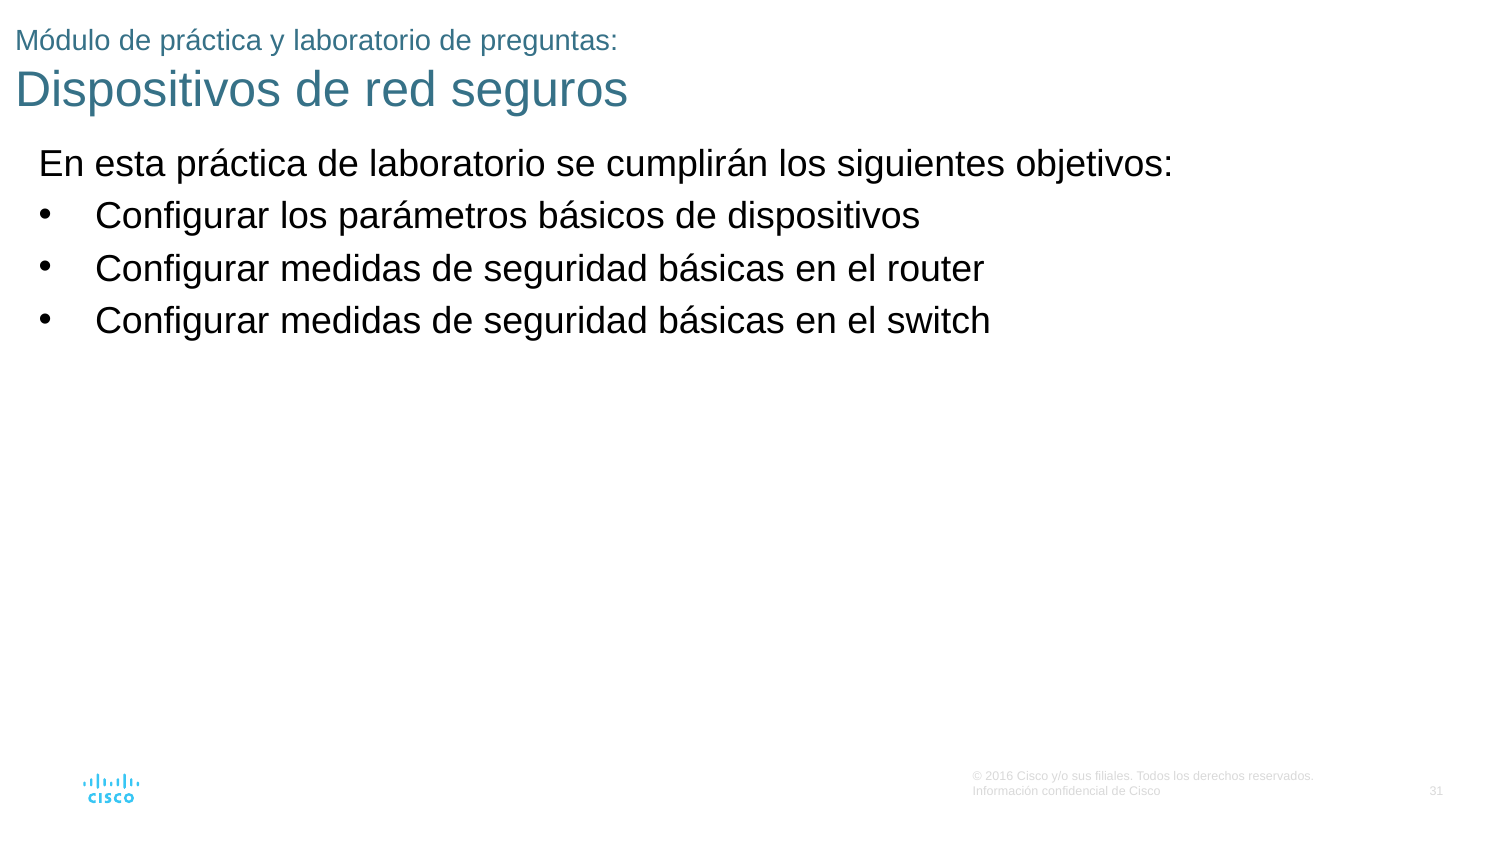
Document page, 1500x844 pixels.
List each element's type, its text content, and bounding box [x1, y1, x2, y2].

title Módulo de práctica y laboratorio de preguntas: Dispositivos de red seguros [0, 6, 1500, 131]
list En esta práctica de laboratorio se cumplirán los siguientes objetivos: Configurar los parámetros básicos de dispositivos Configurar medidas de seguridad básicas en el router Configurar medidas de seguridad básicas en el switch [23, 131, 1476, 813]
